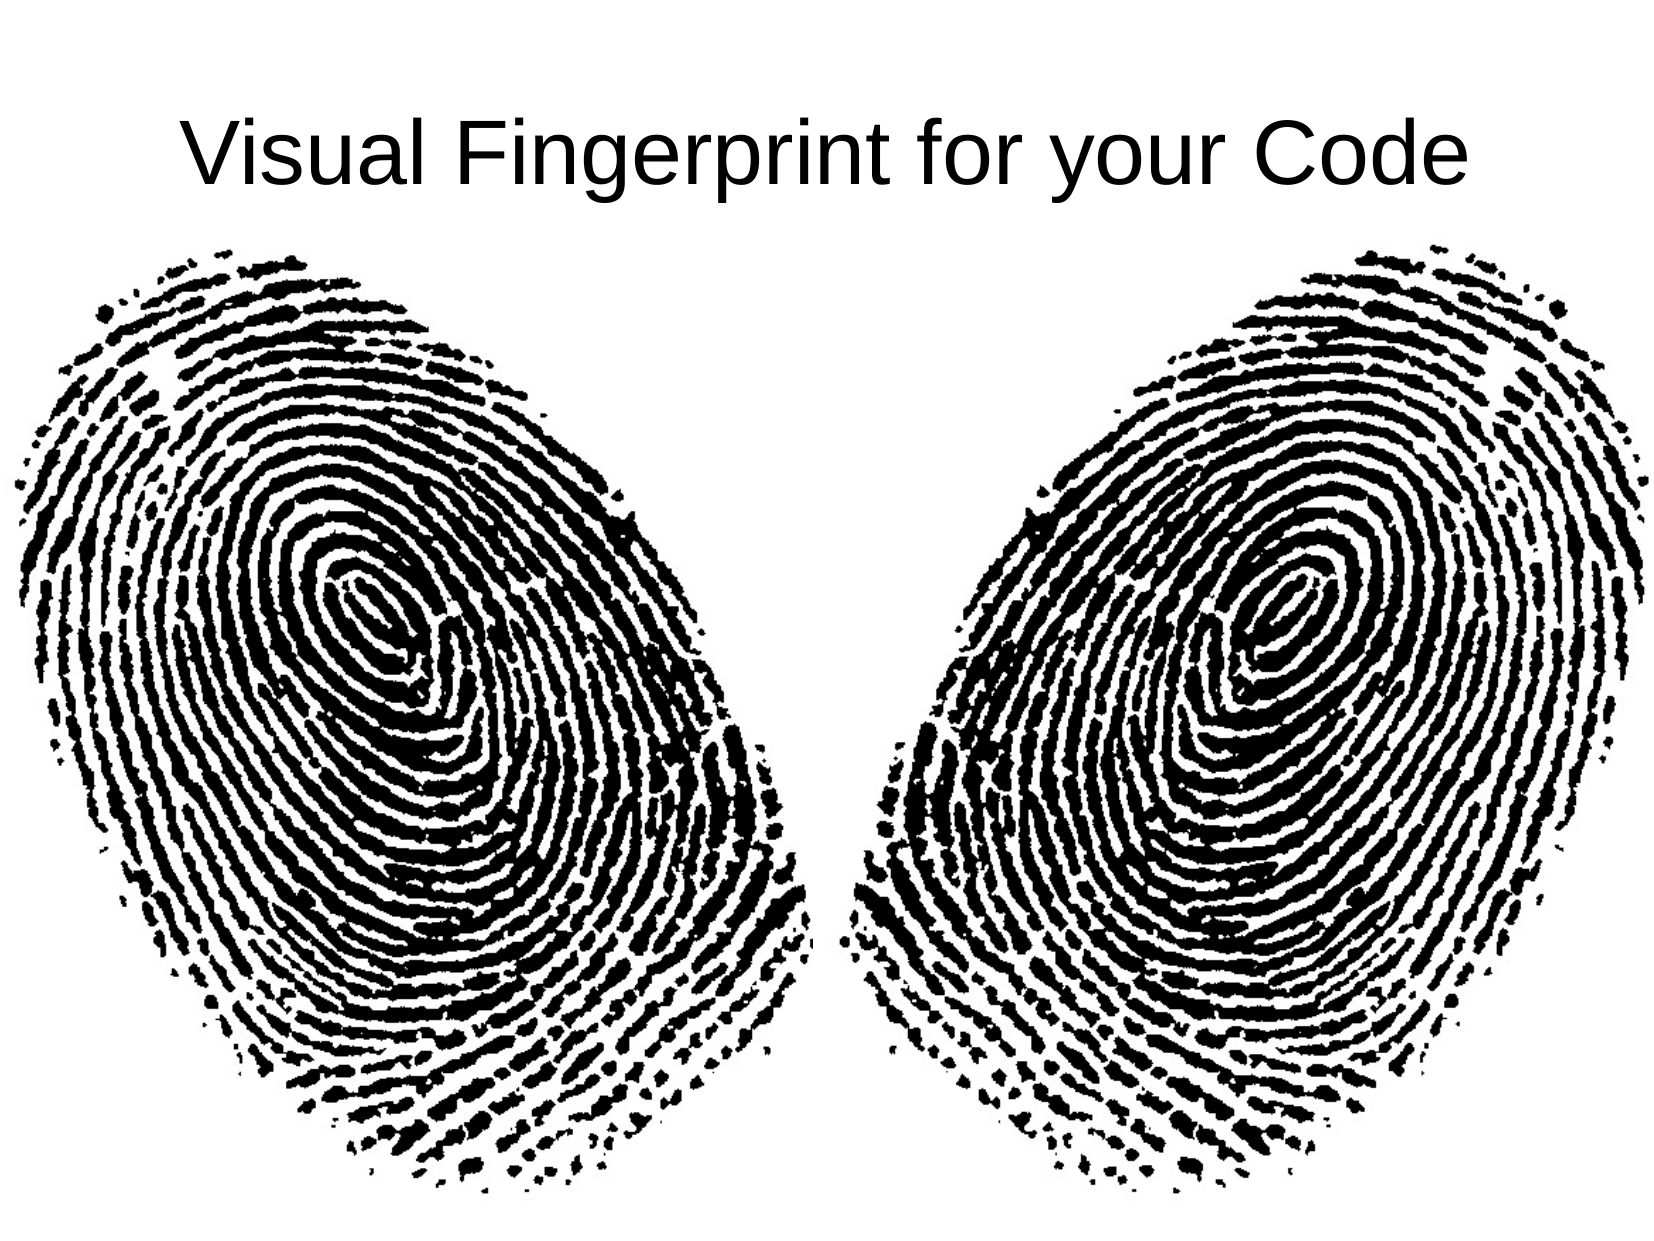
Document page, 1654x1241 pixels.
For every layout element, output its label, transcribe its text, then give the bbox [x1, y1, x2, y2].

picture [0, 224, 1654, 1216]
title Visual Fingerprint for your Code [82, 49, 1571, 229]
